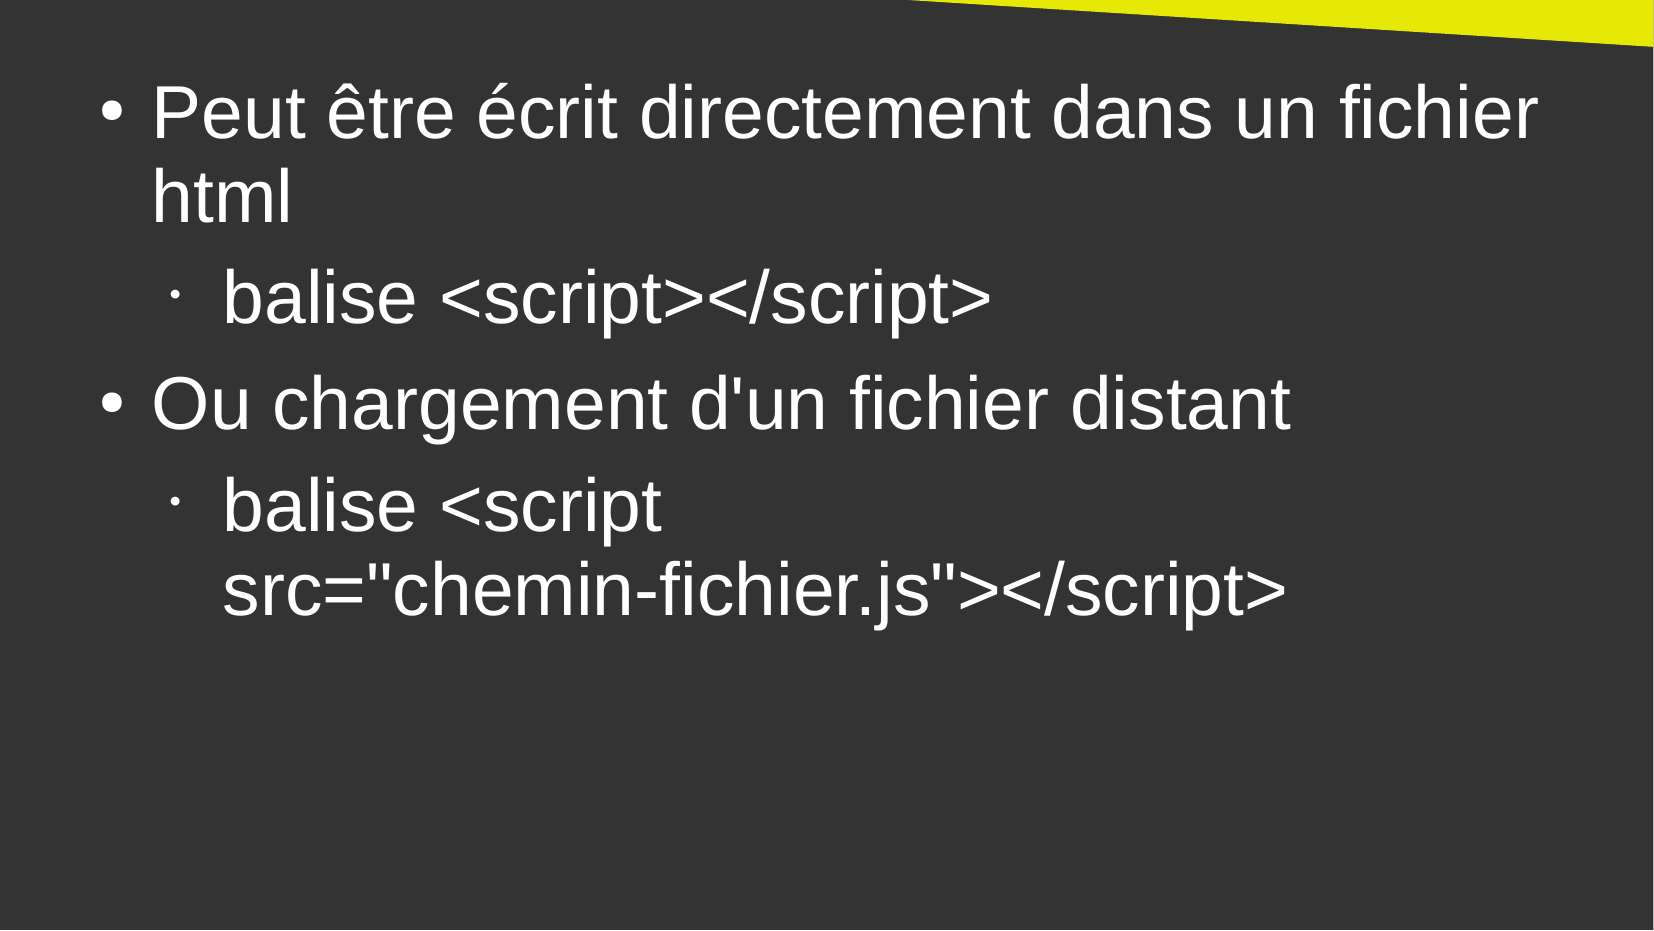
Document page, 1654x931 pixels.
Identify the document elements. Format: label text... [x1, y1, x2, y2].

list Peut être écrit directement dans un fichier html balise <script></script> Ou chargement d'un fichier distant balise <script src="chemin-fichier.js"></script> [80, 70, 1620, 668]
text_box [907, 0, 1654, 47]
